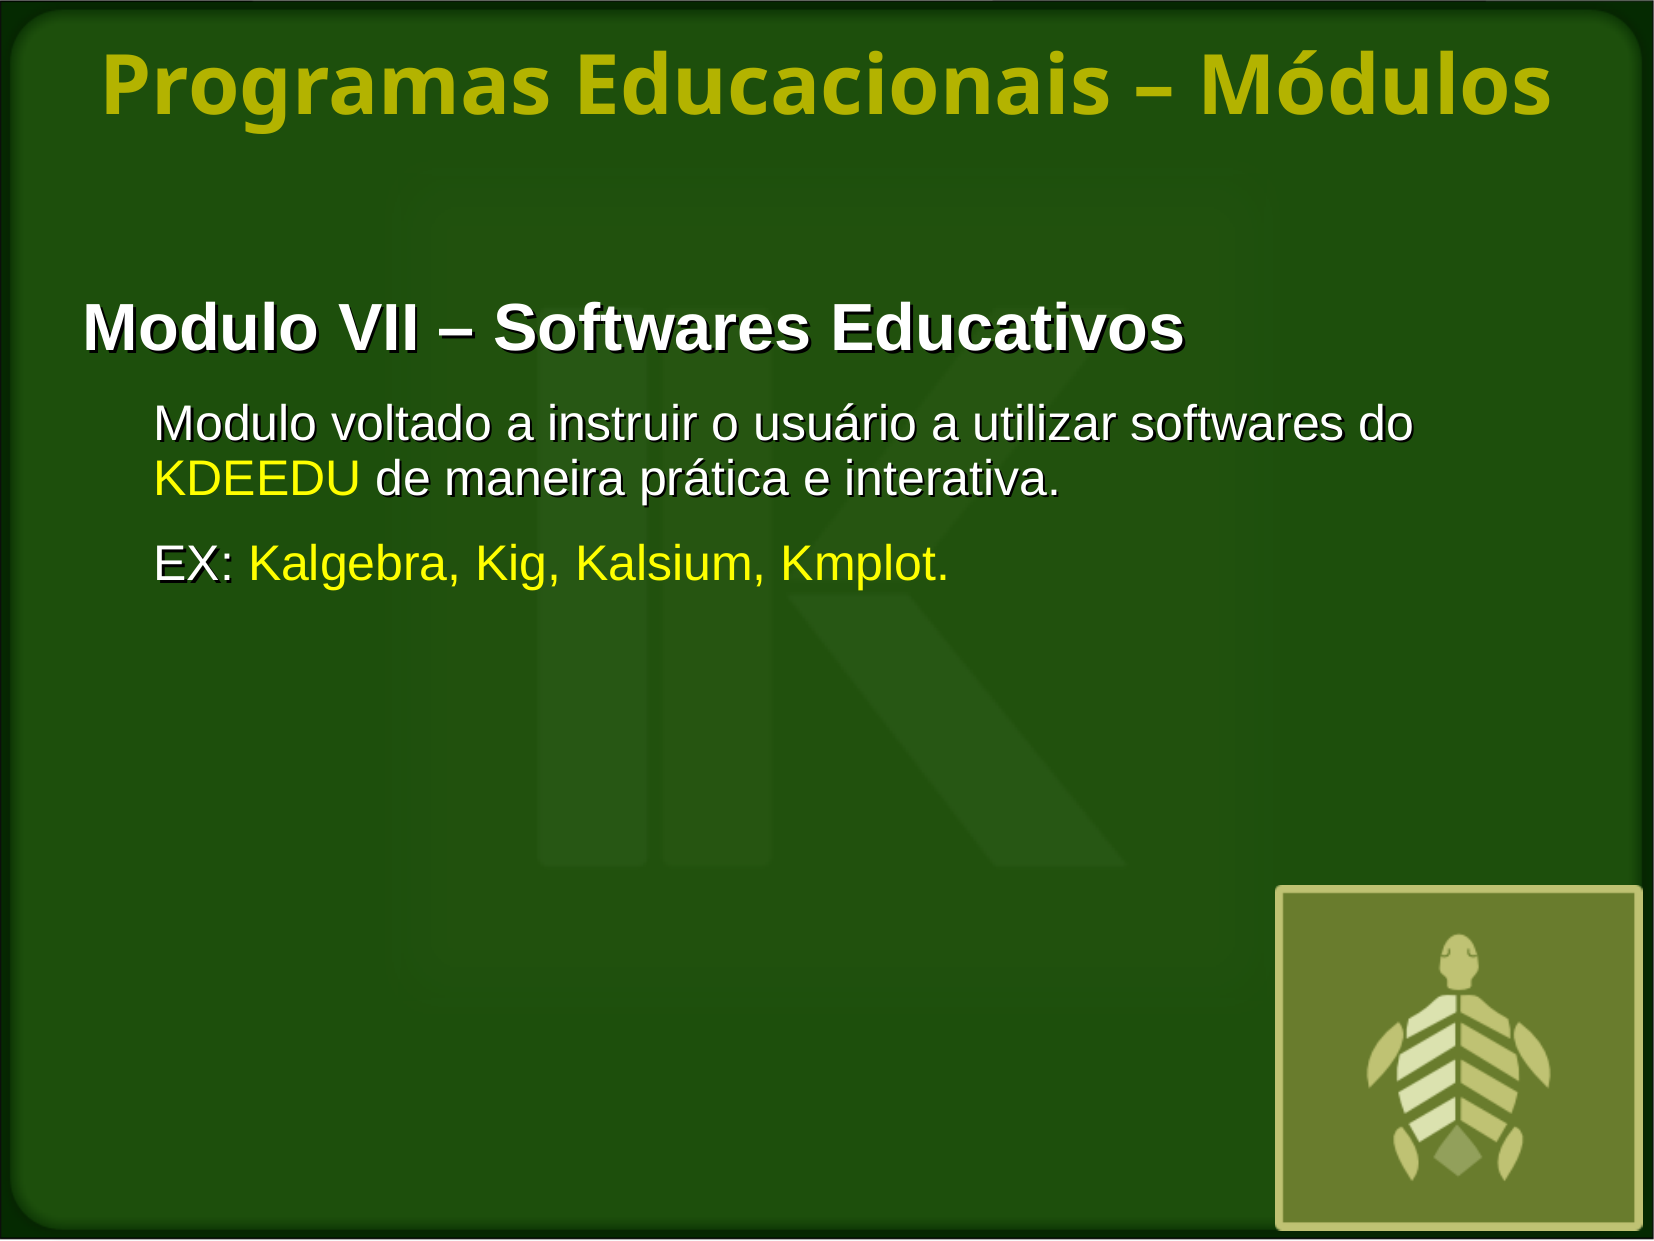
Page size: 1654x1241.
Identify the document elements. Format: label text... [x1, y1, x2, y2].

picture [0, 0, 1654, 1241]
title Programas Educacionais – Módulos [38, 16, 1615, 148]
list Modulo VII – Softwares Educativos Modulo voltado a instruir o usuário a utilizar softwares do KDEEDU de maneira prática e interativa. EX: Kalgebra, Kig, Kalsium, Kmplot. [82, 290, 1571, 1093]
